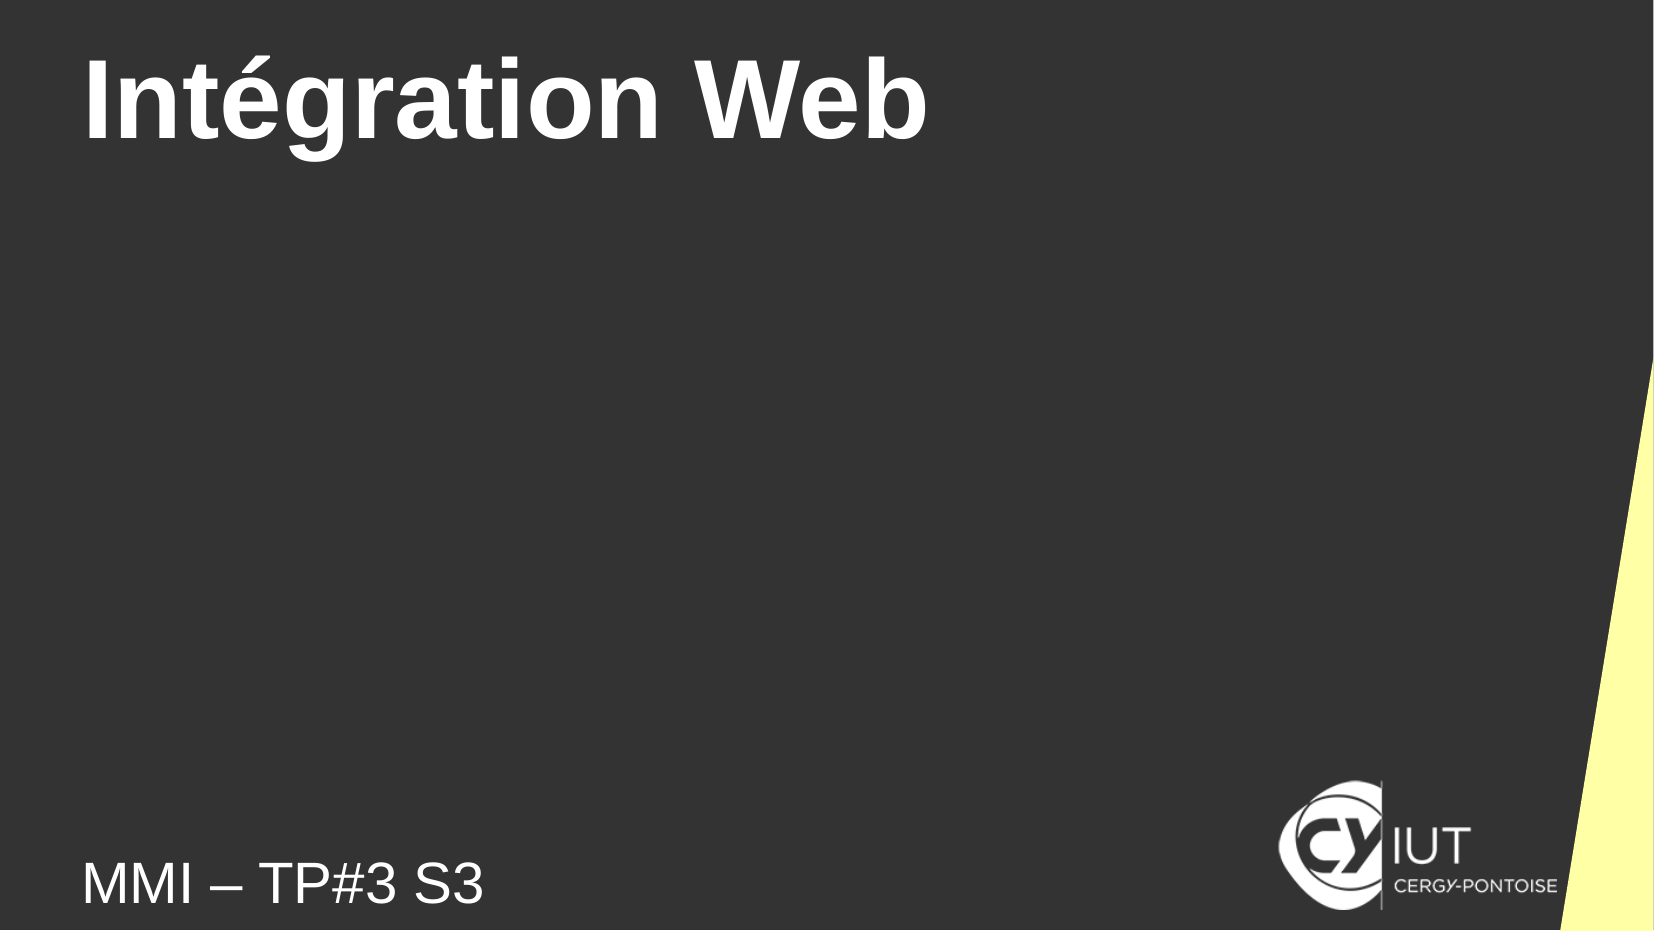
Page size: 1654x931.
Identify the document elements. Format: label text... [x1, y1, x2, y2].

text_box [1560, 356, 1654, 931]
title Intégration Web [82, 36, 1571, 226]
title MMI – TP#3 S3 [81, 805, 1134, 931]
picture [1275, 779, 1557, 910]
